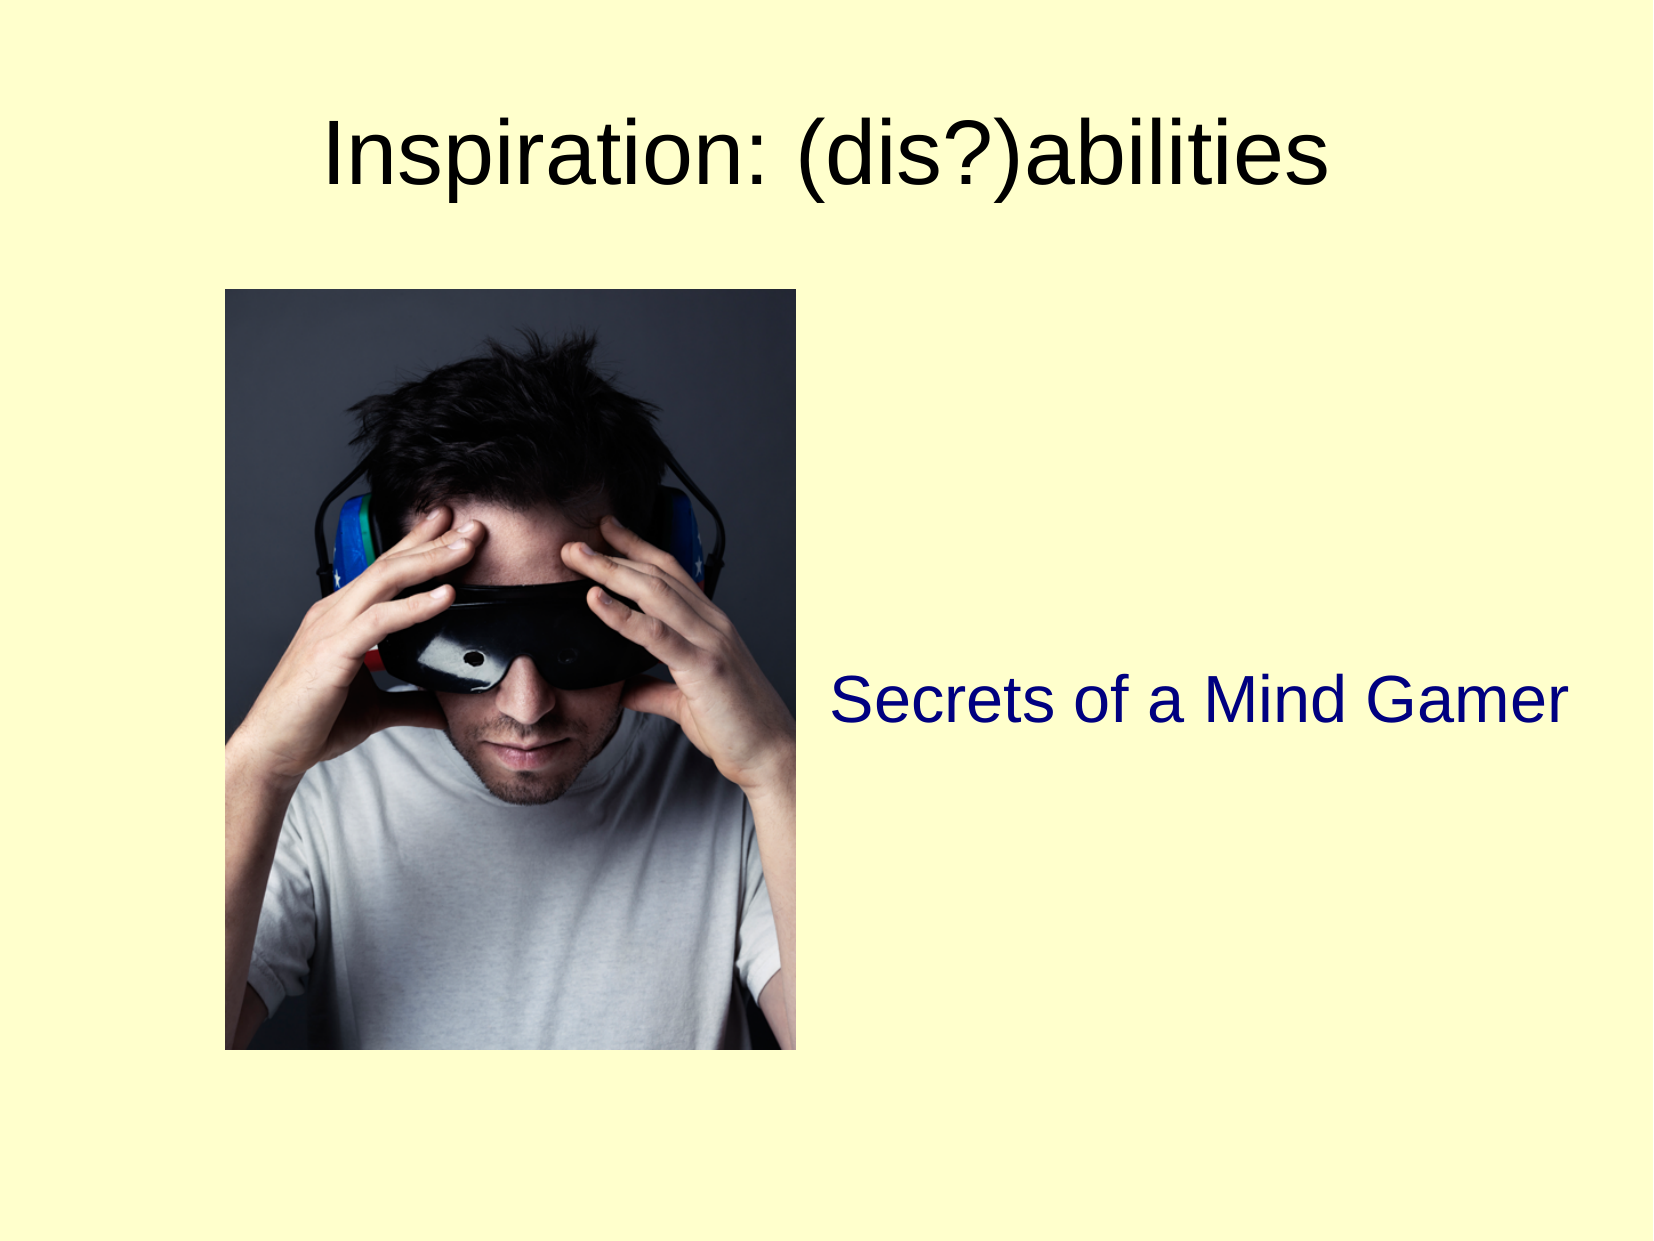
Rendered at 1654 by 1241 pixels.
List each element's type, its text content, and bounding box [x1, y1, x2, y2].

subtitle Secrets of a Mind Gamer [82, 290, 1571, 1109]
title Inspiration: (dis?)abilities [82, 49, 1571, 257]
